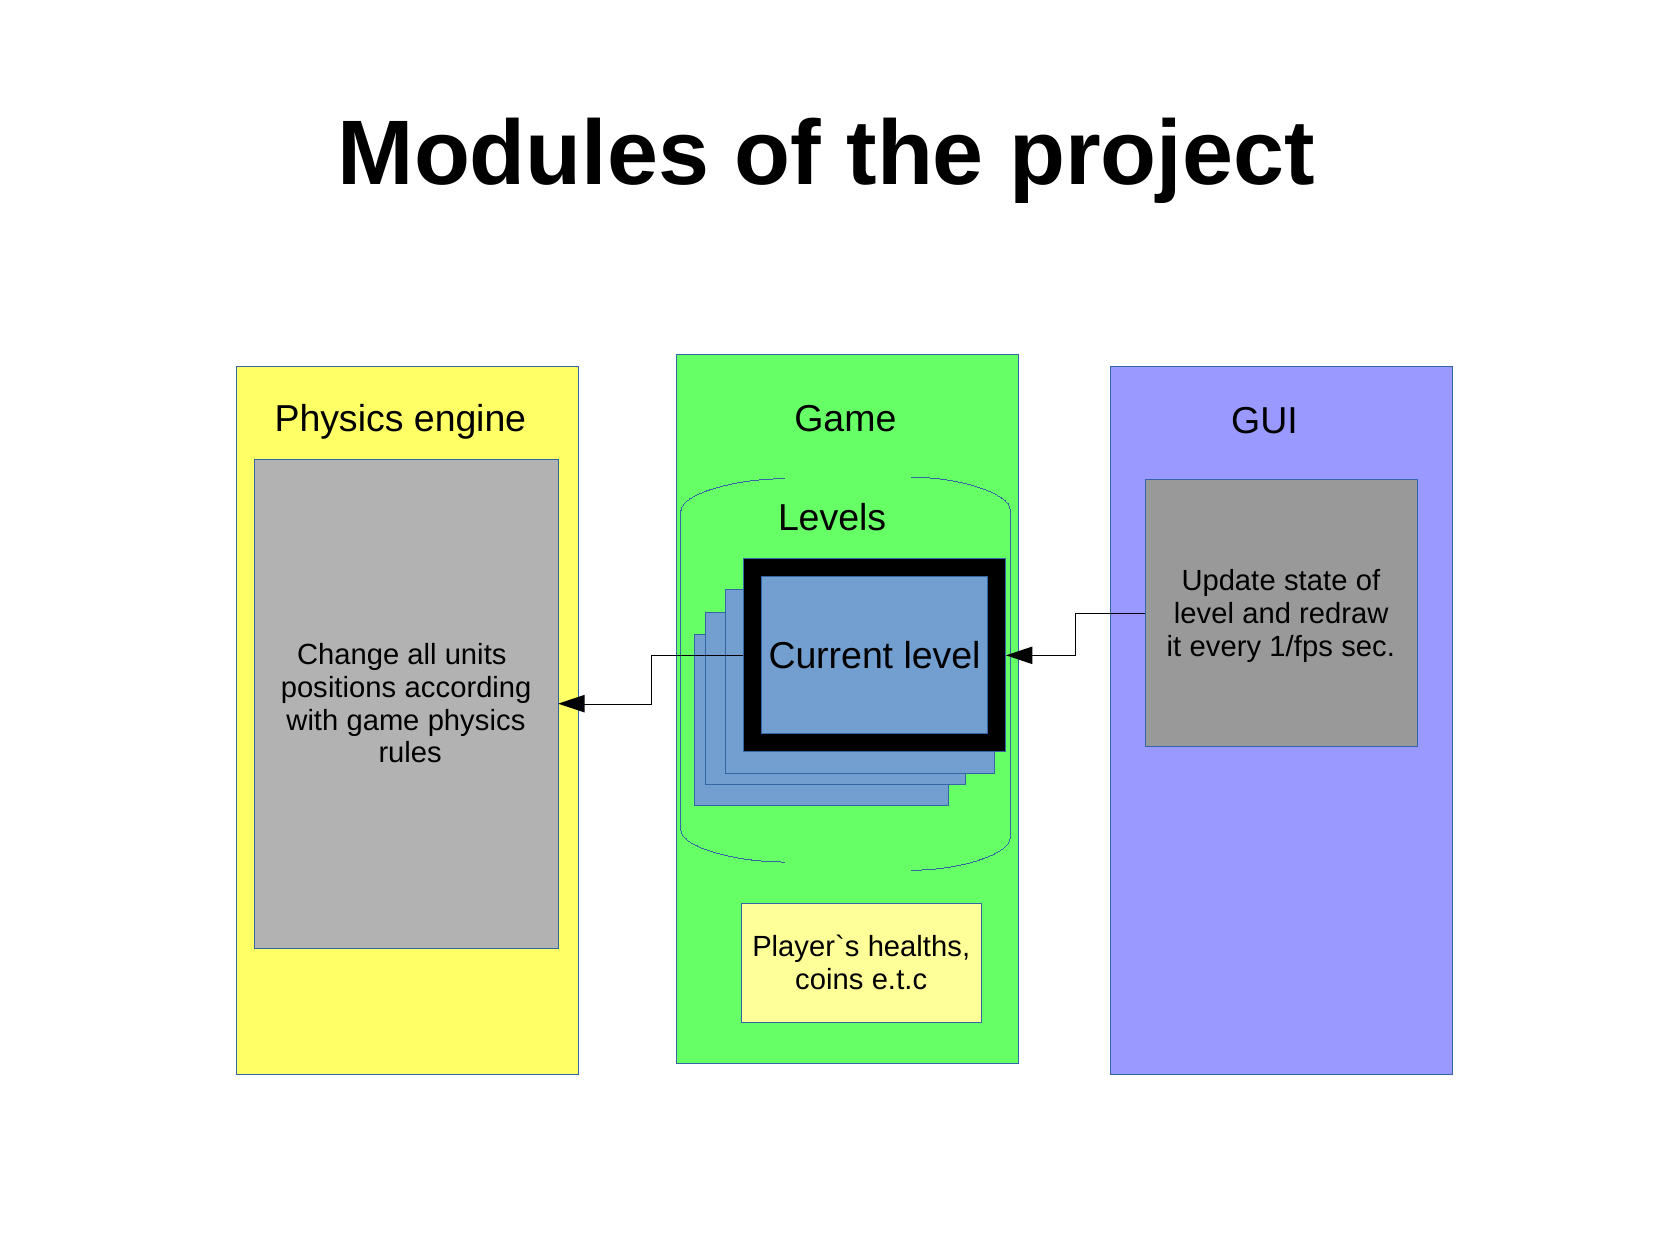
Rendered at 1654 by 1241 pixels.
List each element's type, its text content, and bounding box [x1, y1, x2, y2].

text_box [676, 354, 1019, 1064]
text_box Game [779, 389, 934, 447]
title Modules of the project [82, 49, 1571, 257]
text_box Levels [763, 489, 949, 547]
text_box Update state of level and redraw it every 1/fps sec. [1145, 479, 1418, 747]
text_box [1110, 366, 1453, 1075]
text_box Current level [762, 577, 987, 733]
text_box Change all units positions according with game physics rules [254, 459, 559, 949]
text_box Physics engine [259, 389, 556, 447]
text_box GUI [1216, 392, 1371, 449]
text_box Player`s healths, coins e.t.c [741, 903, 982, 1023]
text_box [236, 366, 579, 1075]
